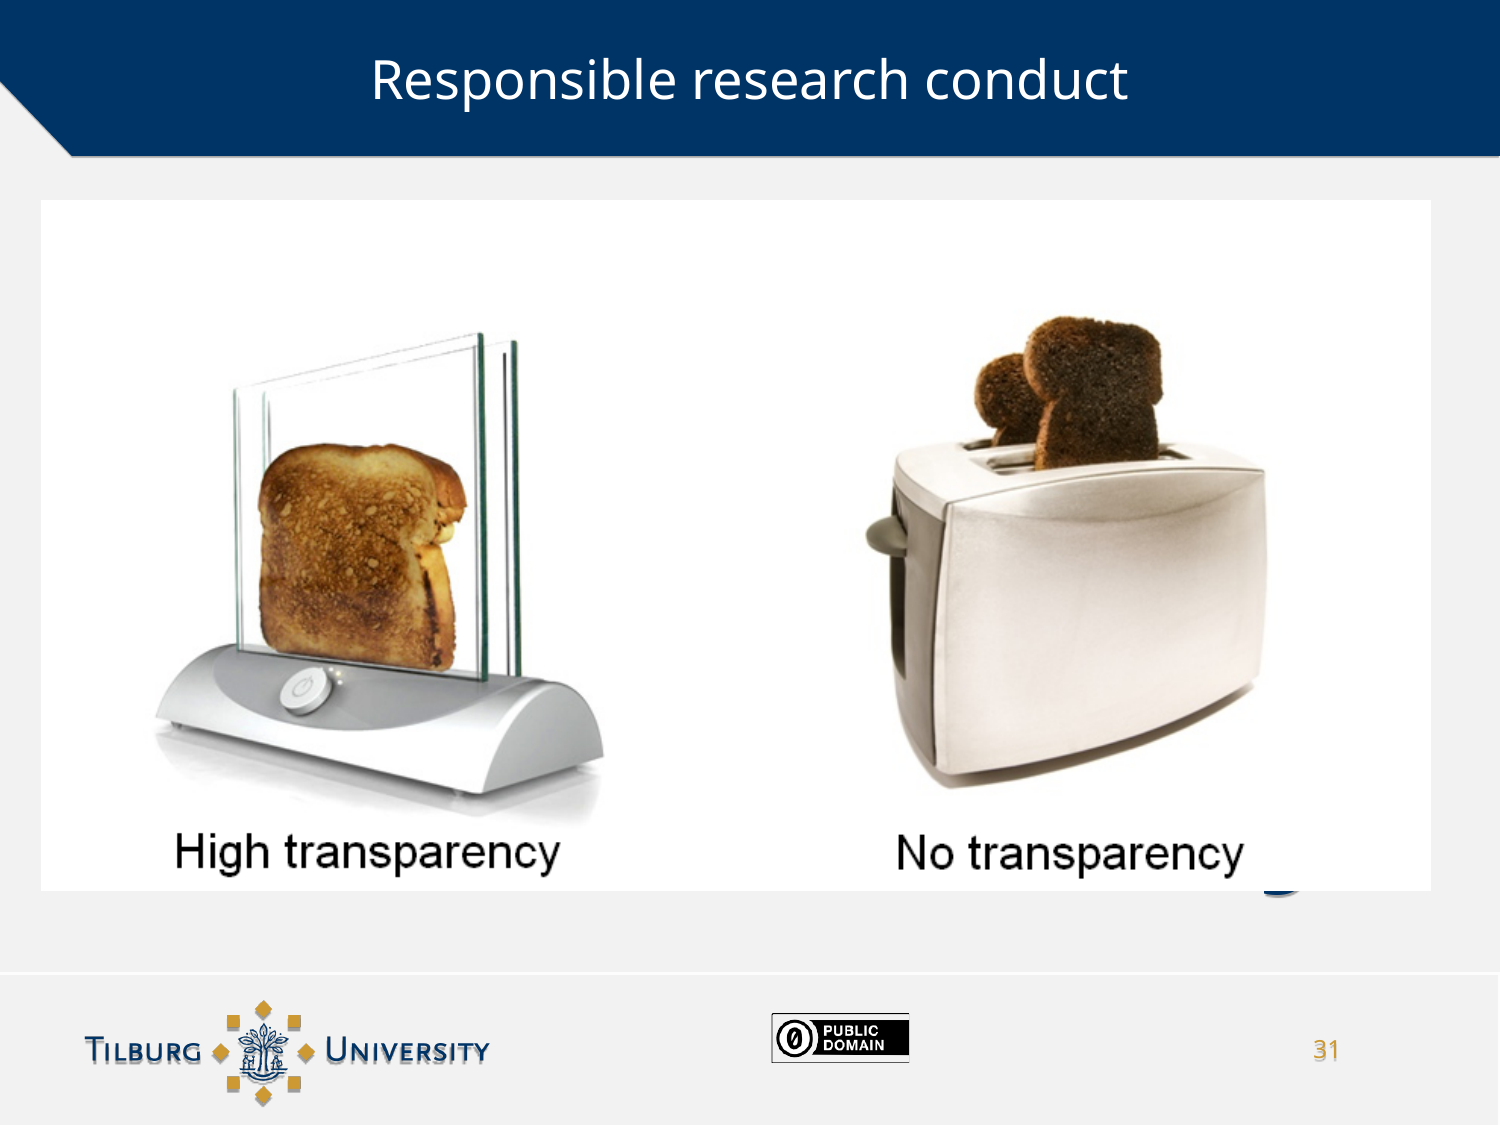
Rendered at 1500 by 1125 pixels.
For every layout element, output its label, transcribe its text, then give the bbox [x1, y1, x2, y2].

text_box [1298, 1026, 1426, 1087]
text_box [772, 1014, 909, 1062]
title Responsible research conduct [75, 0, 1426, 156]
picture [41, 200, 1431, 892]
